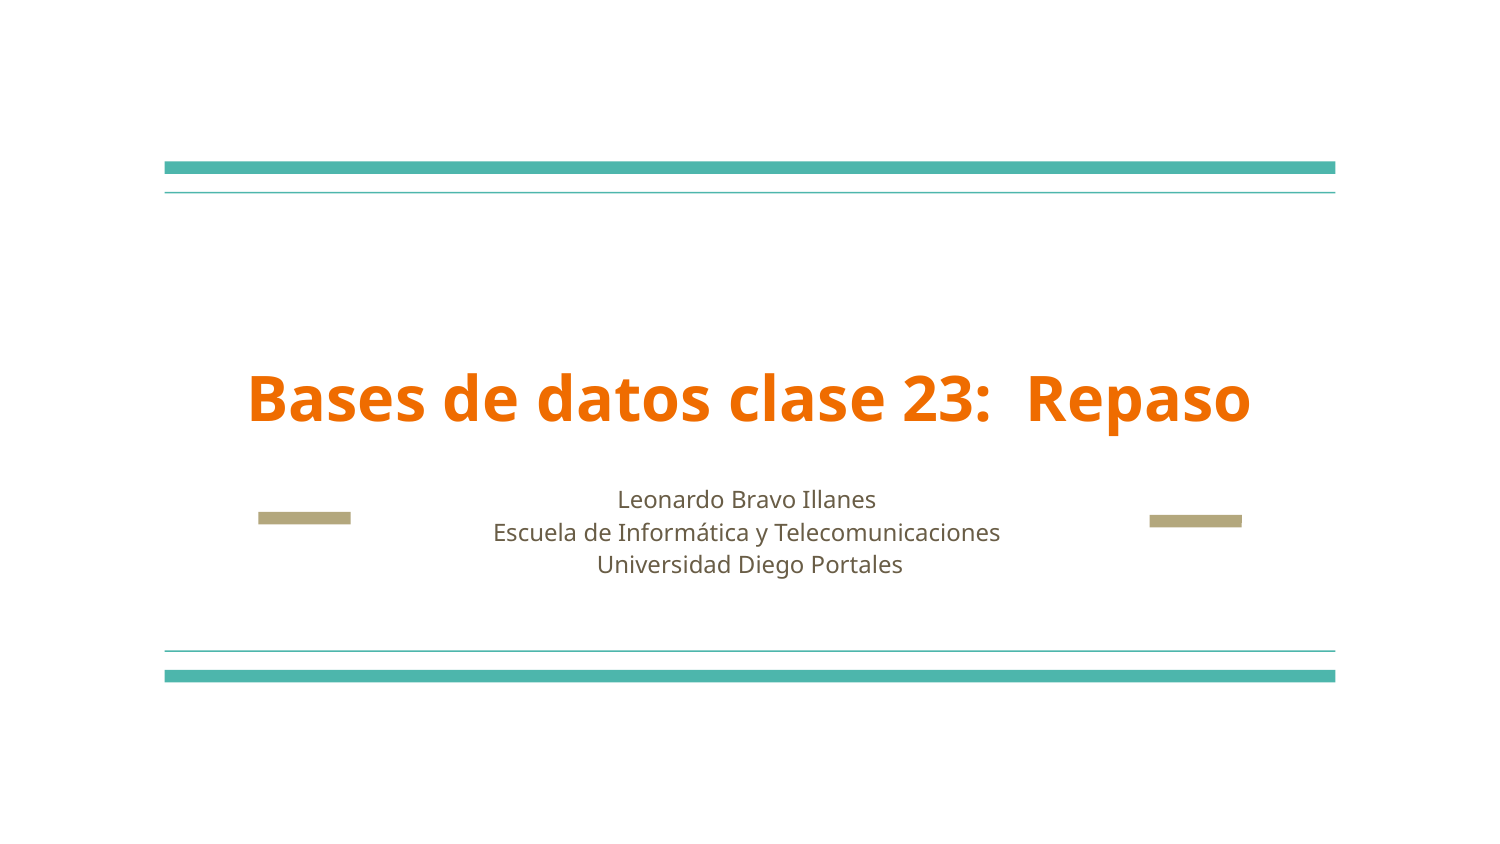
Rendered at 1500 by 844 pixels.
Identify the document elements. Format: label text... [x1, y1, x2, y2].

title Bases de datos clase 23: Repaso [164, 287, 1336, 456]
subtitle Leonardo Bravo Illanes Escuela de Informática y Telecomunicaciones Universidad Diego Portales [350, 467, 1150, 598]
